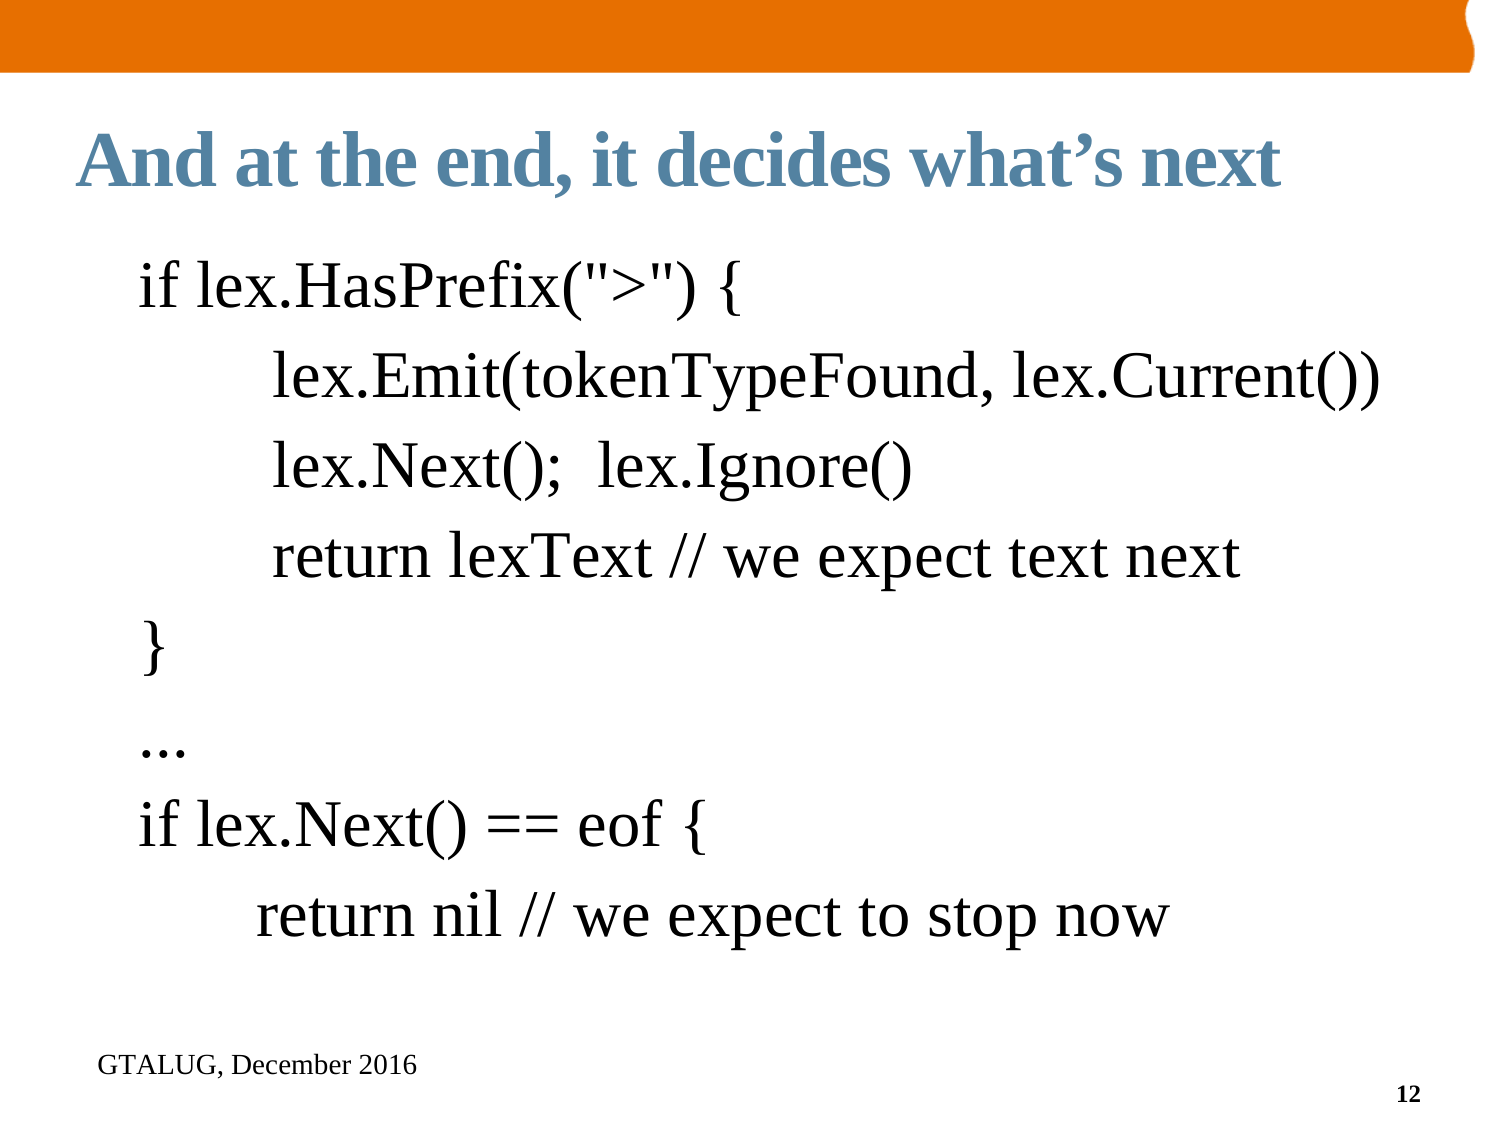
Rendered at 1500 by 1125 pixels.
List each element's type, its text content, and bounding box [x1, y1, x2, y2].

picture [0, 0, 1500, 75]
title And at the end, it decides what’s next [75, 122, 1438, 228]
list if lex.HasPrefix(">") { lex.Emit(tokenTypeFound, lex.Current()) lex.Next(); lex.Ignore() return lexText // we expect text next } ... if lex.Next() == eof { return nil // we expect to stop now [64, 257, 1402, 1017]
